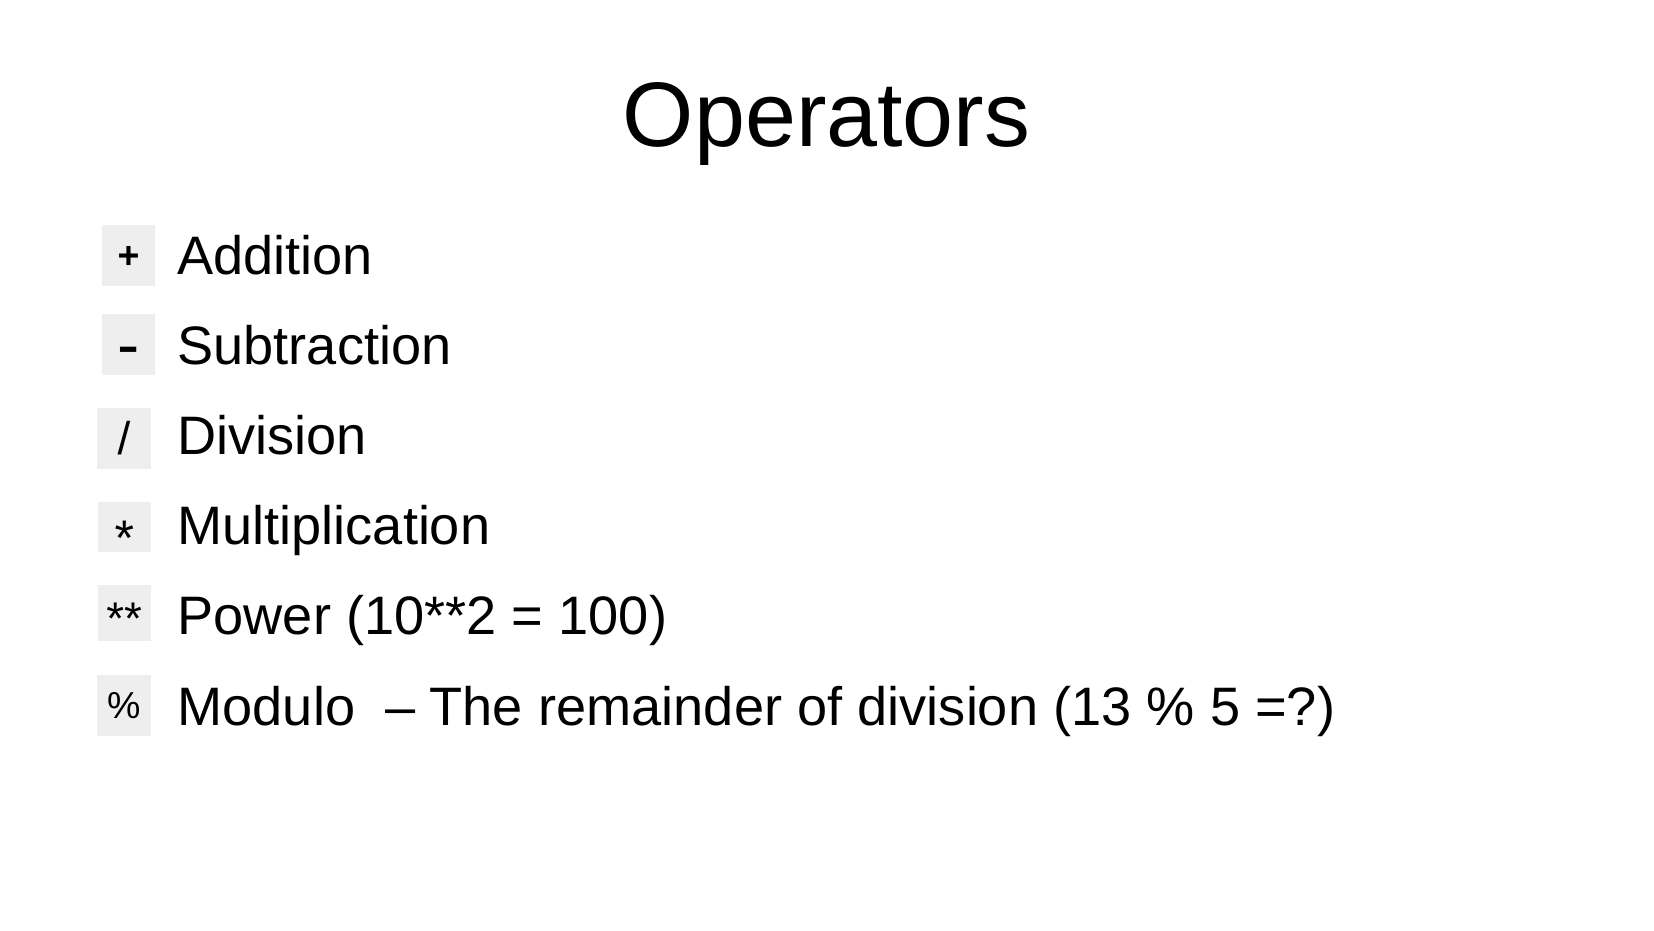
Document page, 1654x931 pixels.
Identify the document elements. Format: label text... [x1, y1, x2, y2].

list Addition Subtraction Division Multiplication Power (10**2 = 100) Modulo – The remainder of division (13 % 5 =?) [177, 225, 1654, 766]
text_box / [97, 408, 151, 469]
text_box + [102, 225, 155, 286]
title Operators [82, 37, 1571, 193]
text_box * [98, 502, 151, 552]
text_box % [97, 675, 151, 736]
text_box - [102, 314, 155, 375]
text_box ** [98, 585, 151, 641]
